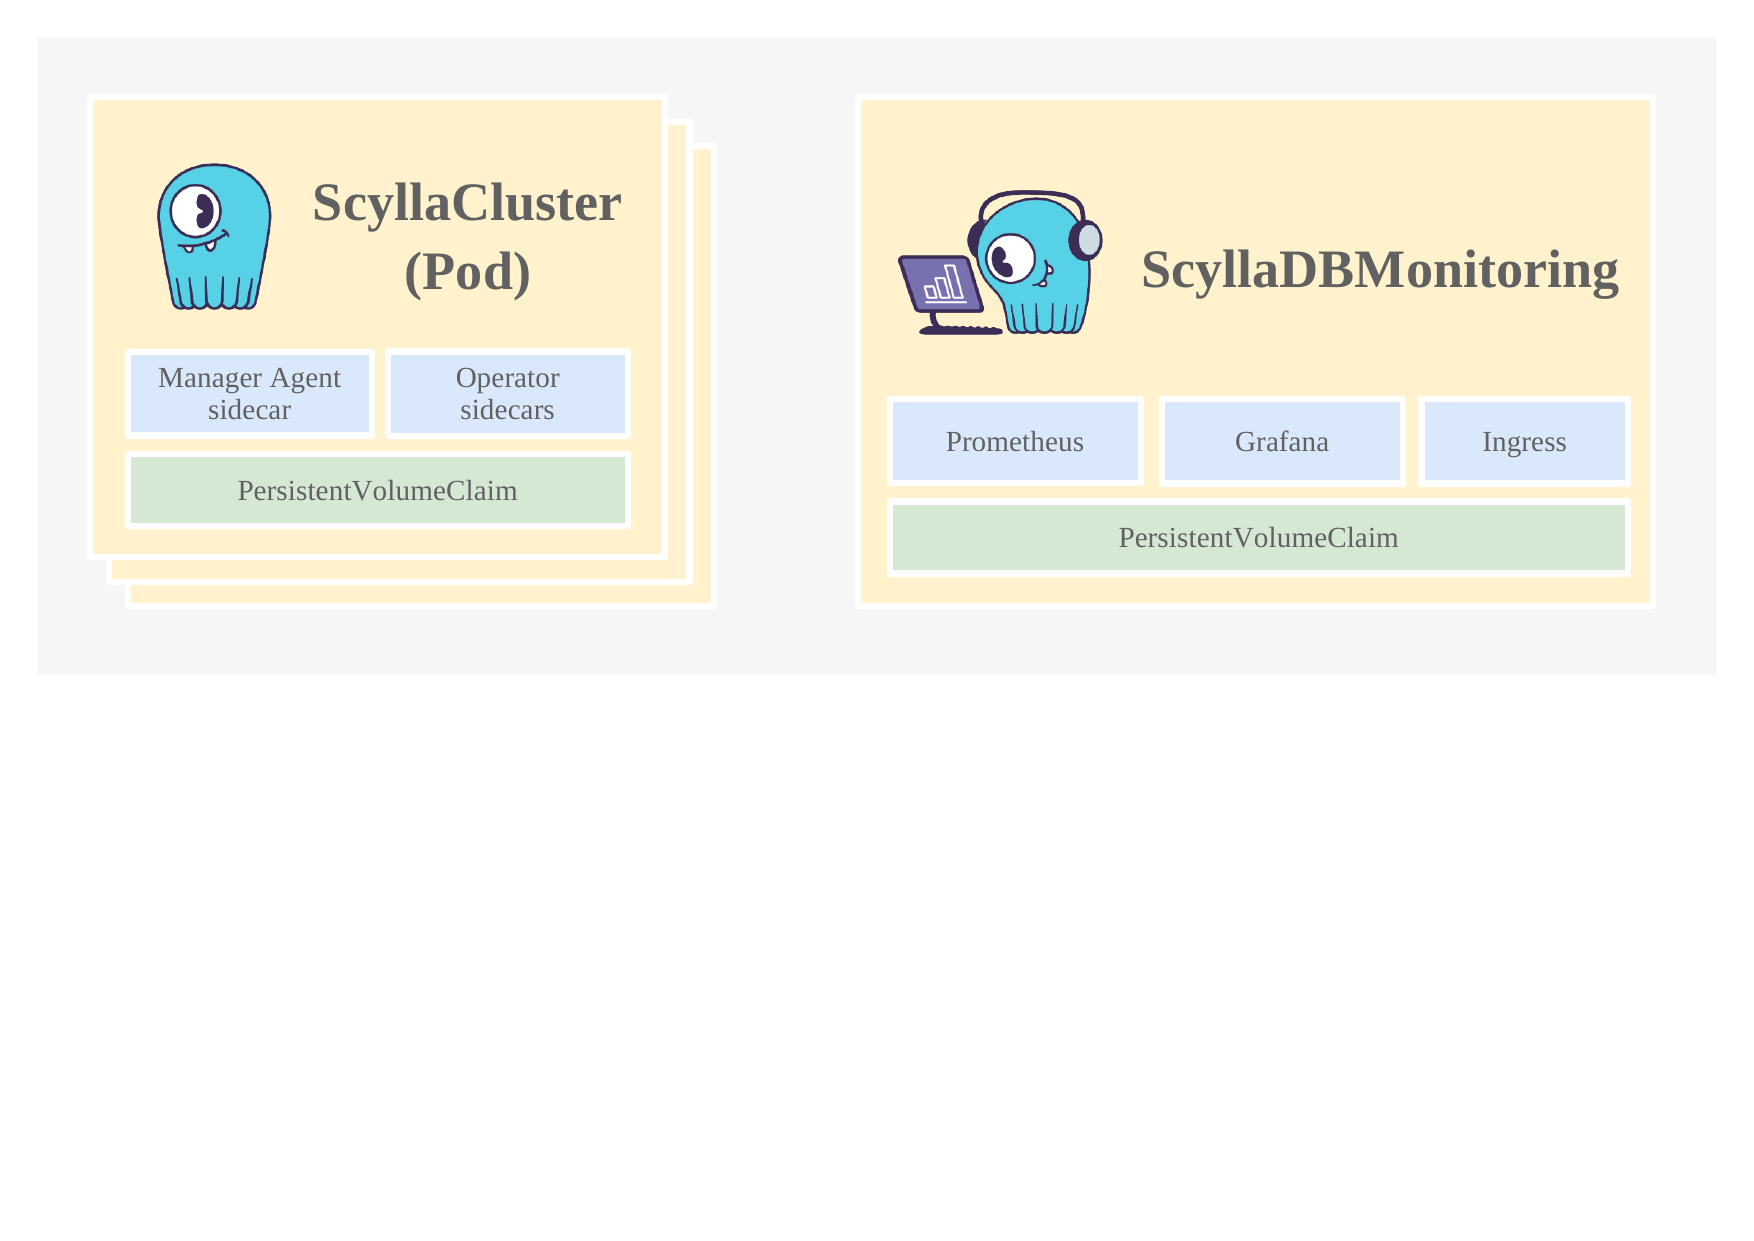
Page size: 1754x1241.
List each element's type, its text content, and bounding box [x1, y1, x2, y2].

text_box PersistentVolumeClaim [127, 454, 628, 527]
text_box Ingress [1421, 398, 1629, 484]
picture [890, 157, 1110, 346]
text_box Grafana [1161, 398, 1404, 484]
text_box [37, 37, 1717, 675]
text_box Operator sidecars [387, 351, 628, 437]
text_box Prometheus [889, 399, 1141, 483]
text_box Manager Agent sidecar [127, 352, 372, 436]
text_box ScyllaCluster (Pod) [298, 138, 638, 325]
text_box ScyllaDBMonitoring [1127, 162, 1635, 368]
picture [143, 132, 282, 323]
text_box PersistentVolumeClaim [889, 501, 1629, 574]
